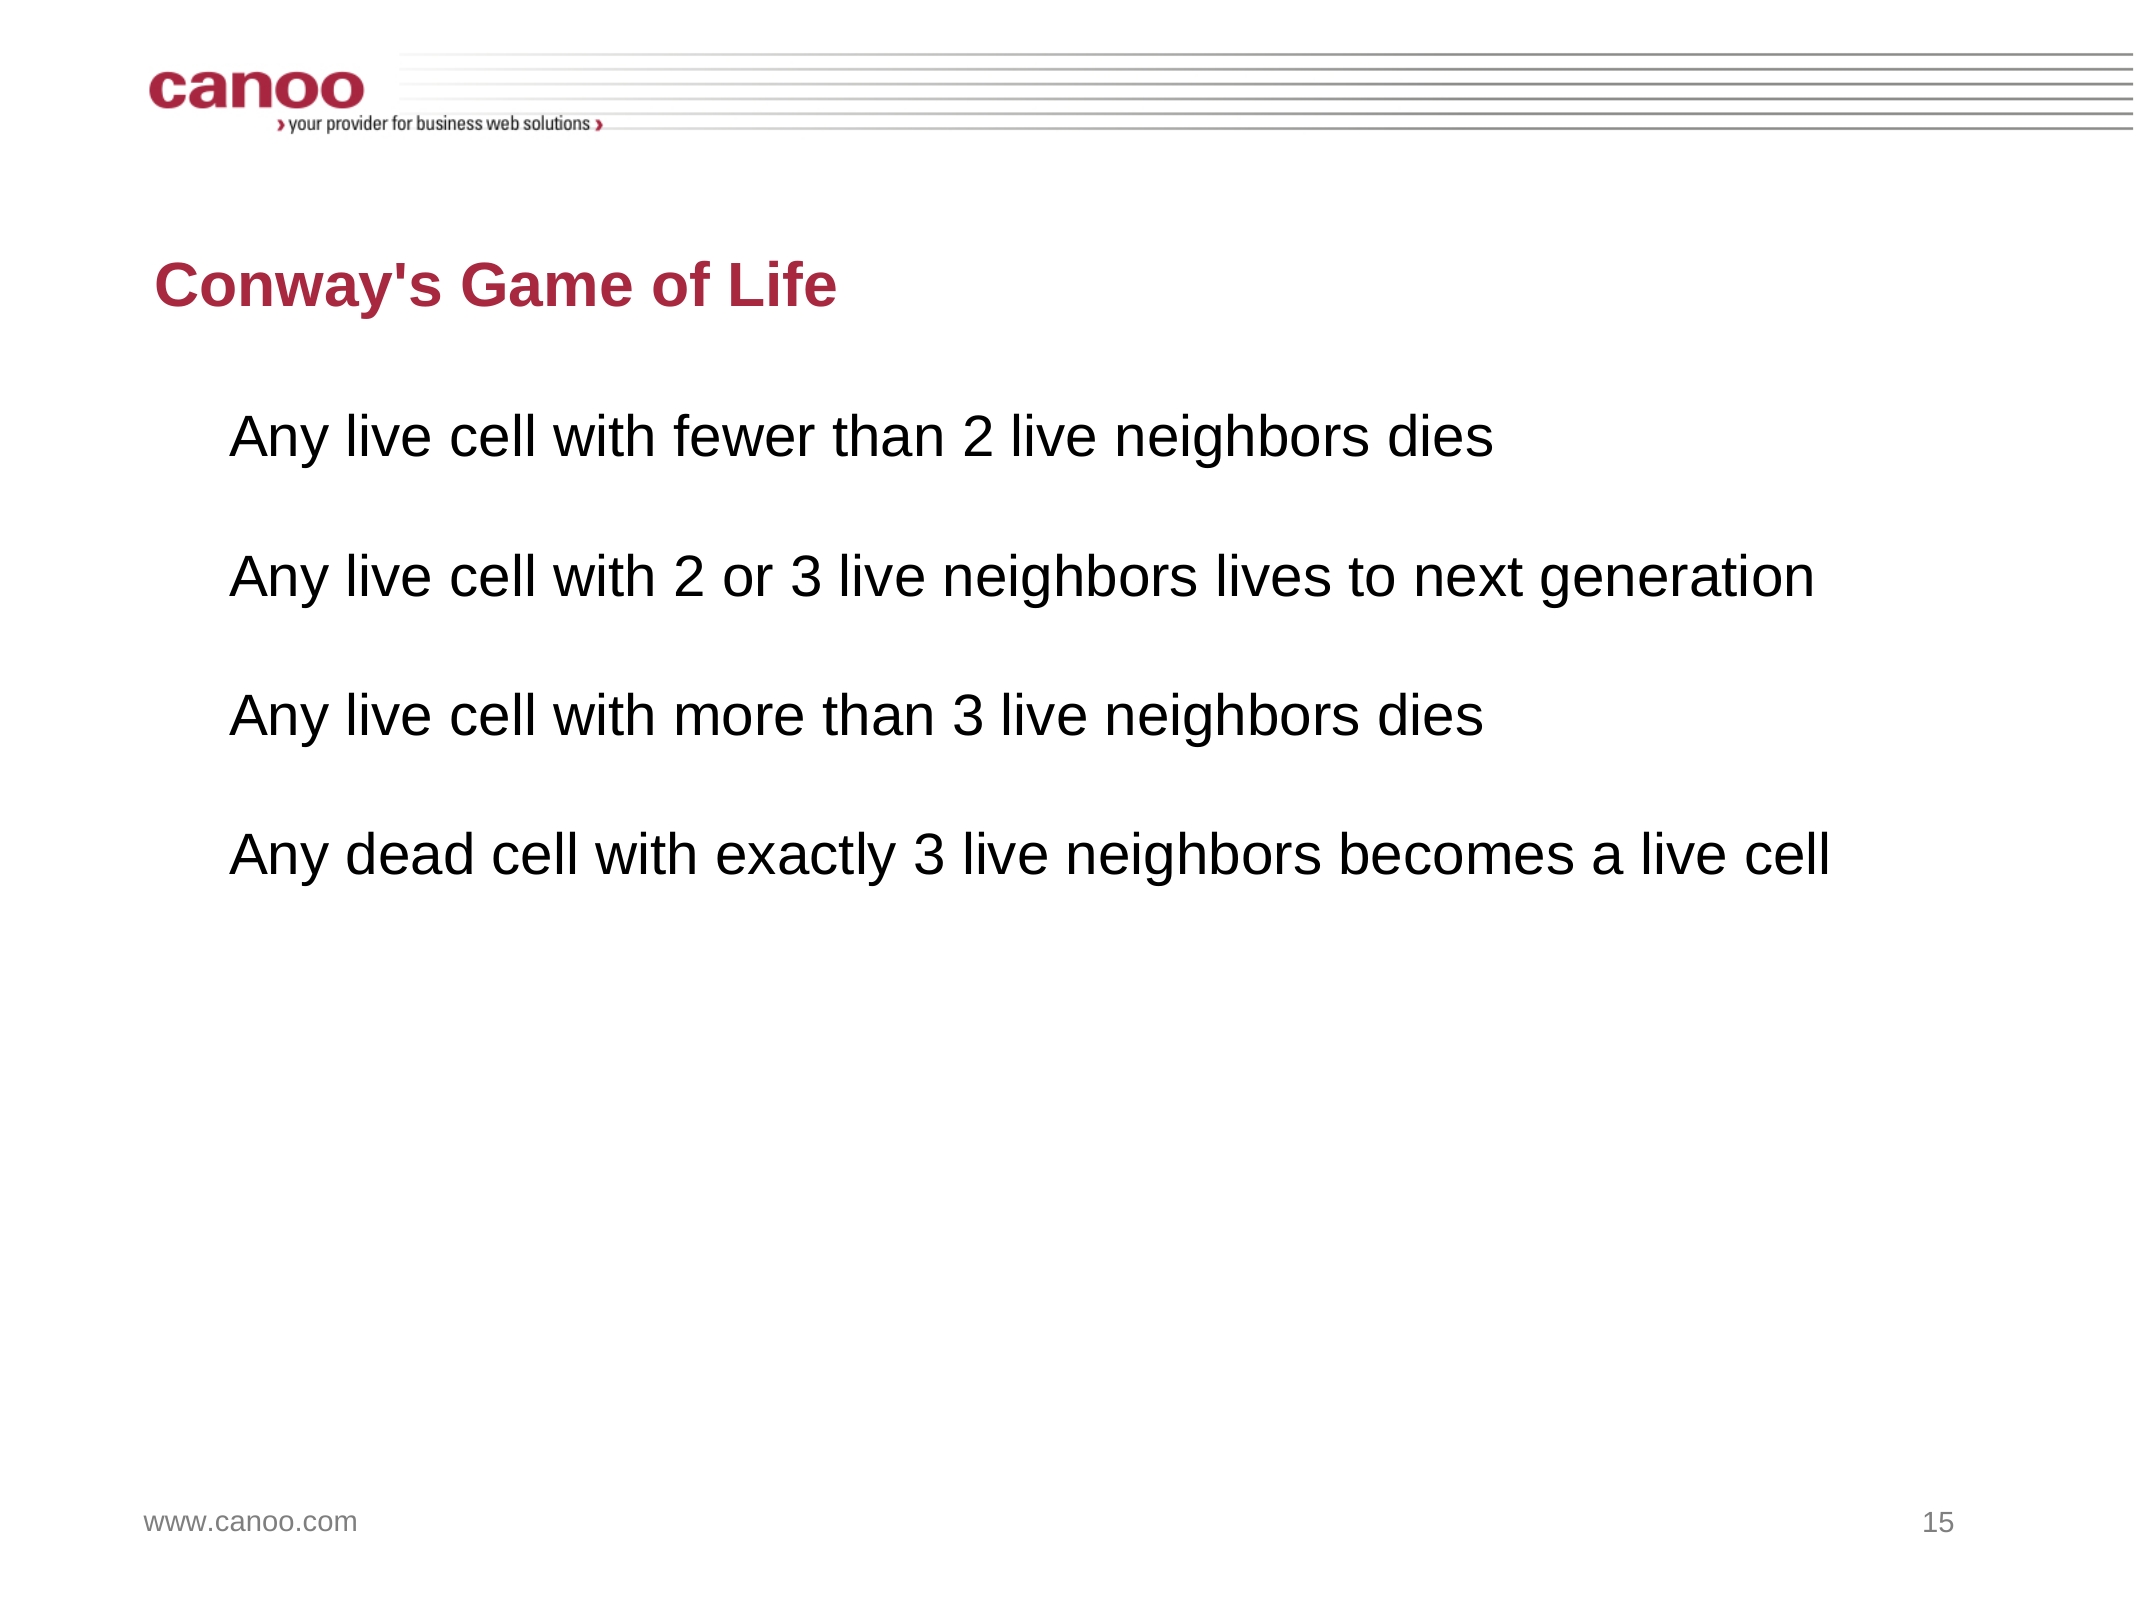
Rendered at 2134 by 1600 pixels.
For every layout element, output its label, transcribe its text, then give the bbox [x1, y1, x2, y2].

text_box <number> [1912, 1495, 1965, 1546]
list Any live cell with fewer than 2 live neighbors dies Any live cell with 2 or 3 live neighbors lives to next generation Any live cell with more than 3 live neighbors dies Any dead cell with exactly 3 live neighbors becomes a live cell [145, 391, 1959, 1405]
picture [0, 21, 2134, 188]
title Conway's Game of Life [145, 233, 1961, 328]
